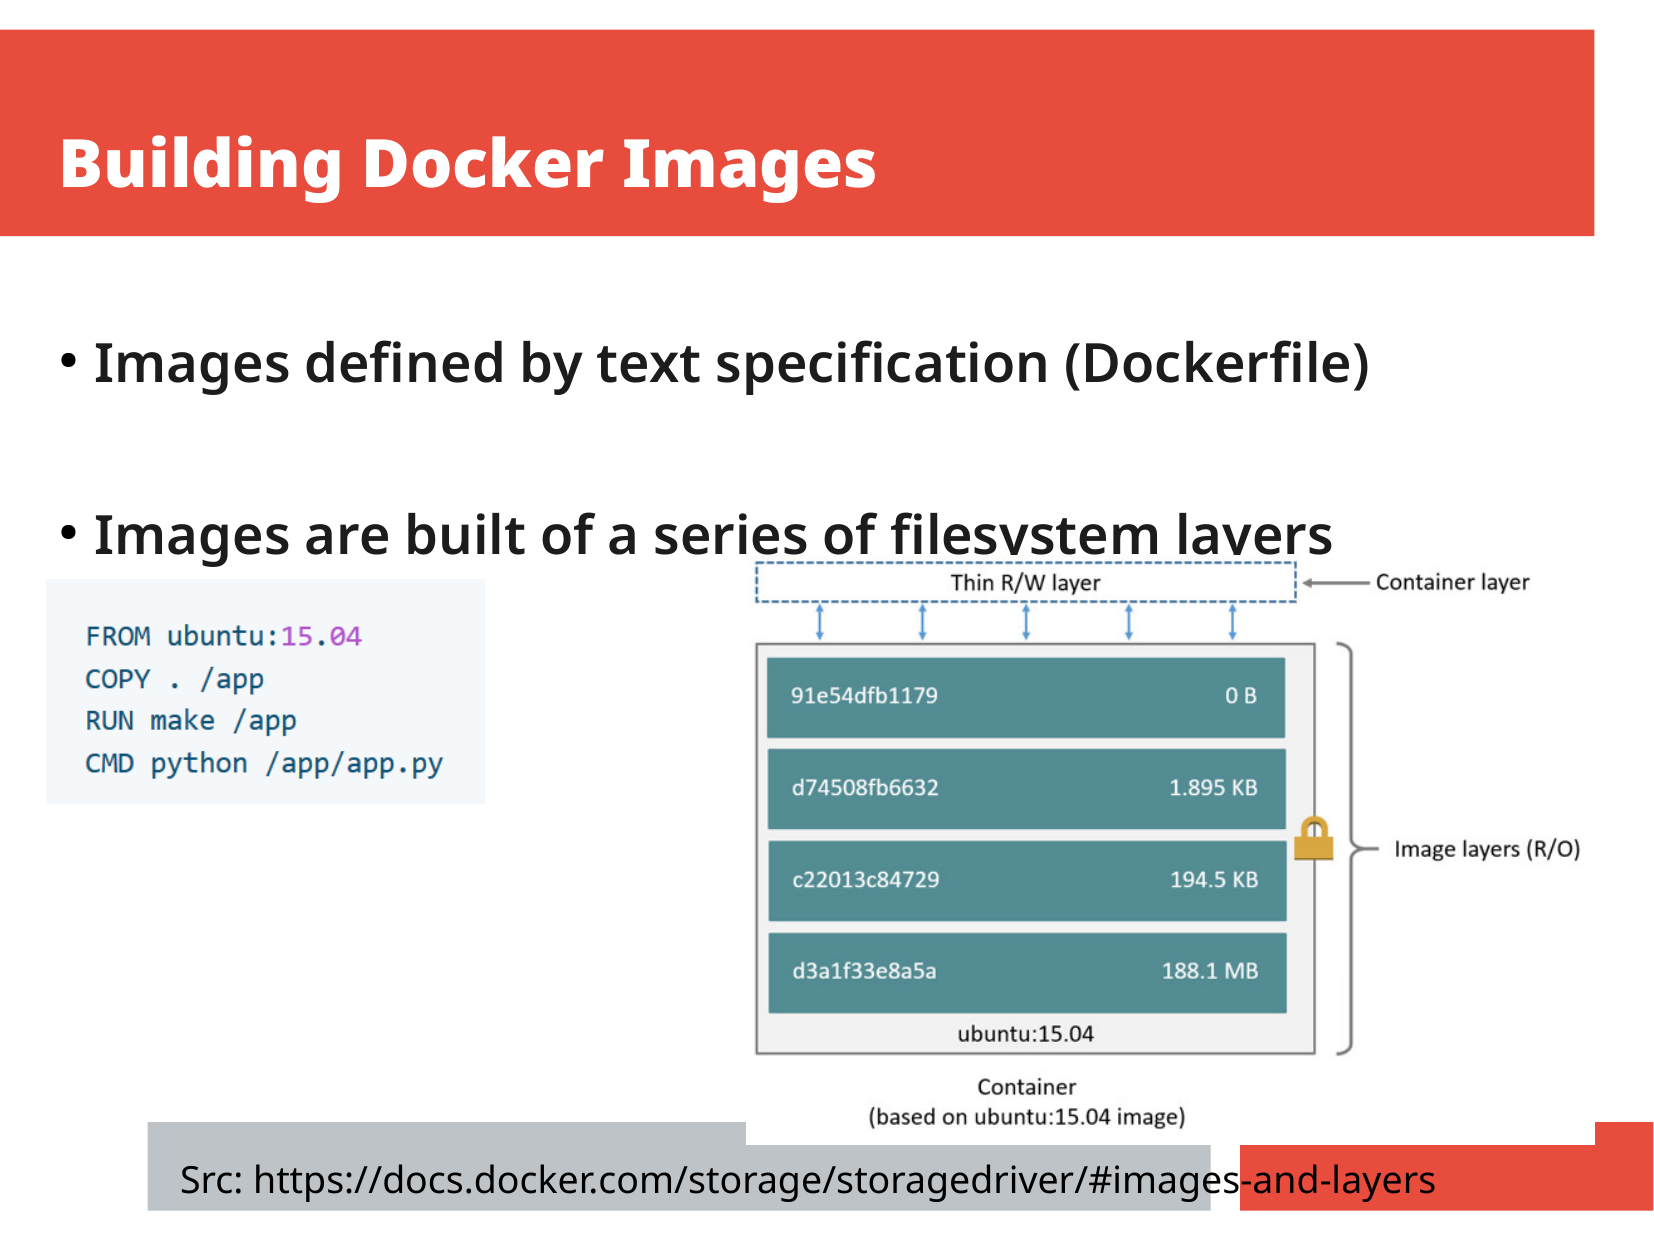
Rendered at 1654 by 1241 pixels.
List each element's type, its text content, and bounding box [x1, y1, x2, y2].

picture [746, 555, 1595, 1145]
picture [46, 579, 485, 804]
list Images defined by text specification (Dockerfile) Images are built of a series of filesystem layers [59, 324, 1565, 1093]
text_box Src: https://docs.docker.com/storage/storagedriver/#images-and-layers [165, 1145, 1312, 1208]
title Building Docker Images [59, 59, 1595, 207]
